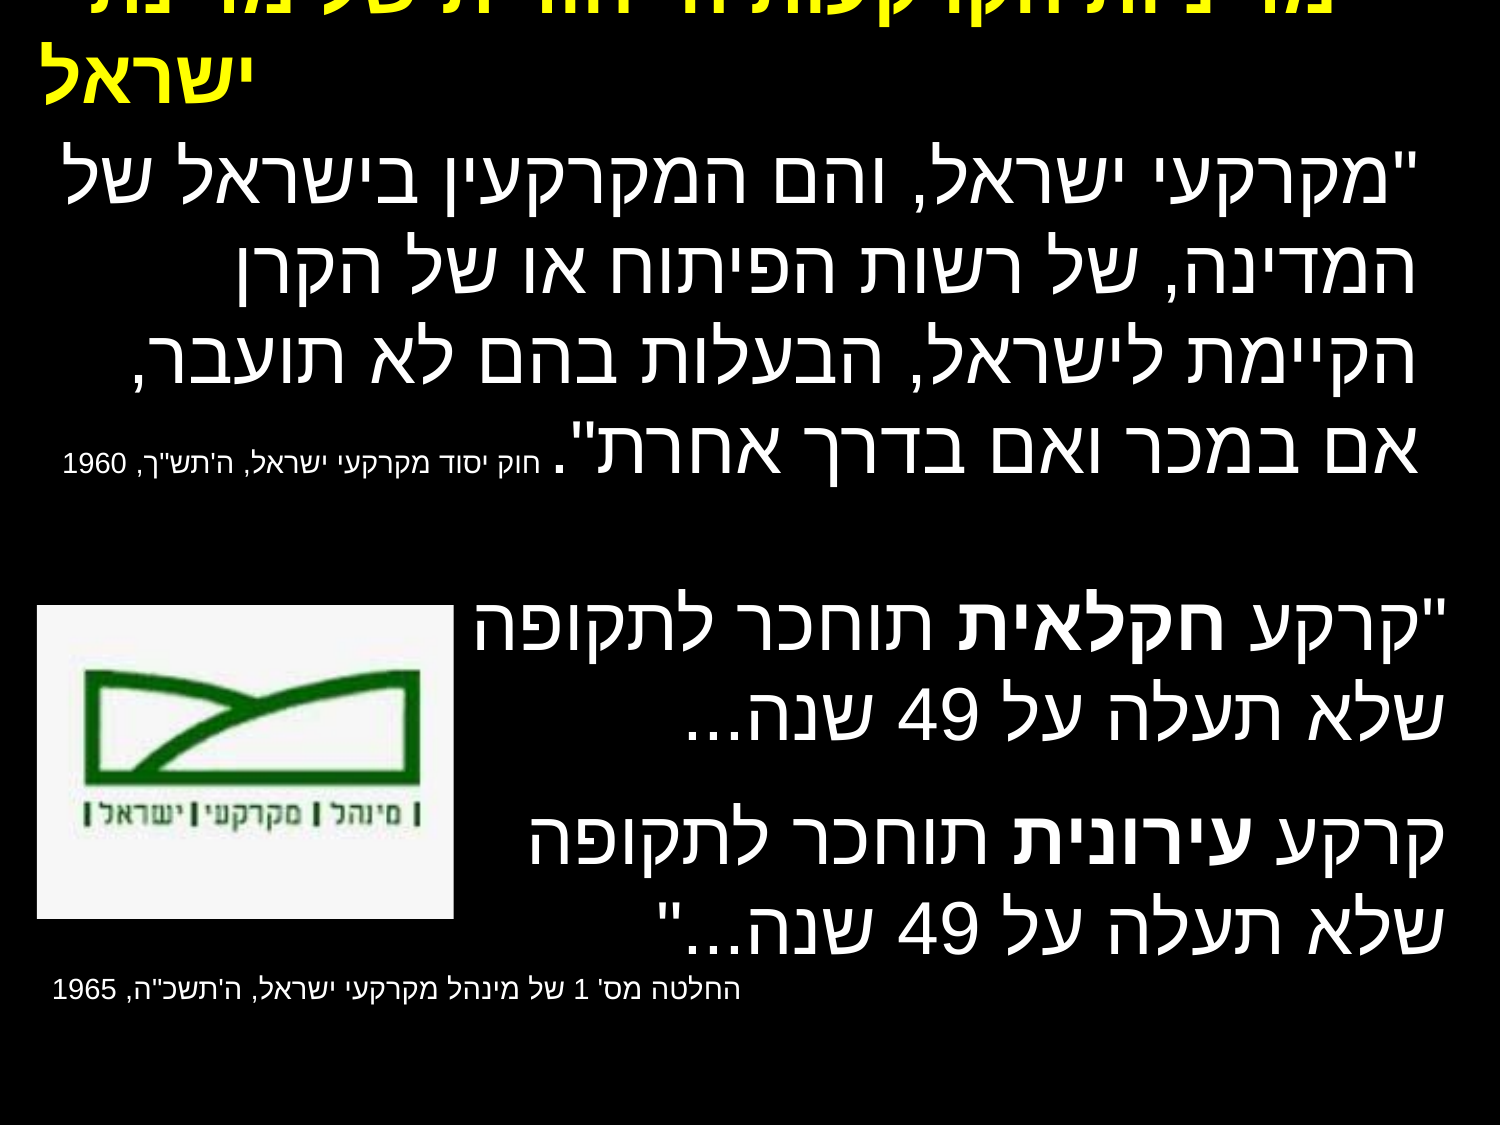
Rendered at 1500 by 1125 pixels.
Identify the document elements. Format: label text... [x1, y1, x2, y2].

text_box "מקרקעי ישראל, והם המקרקעין בישראל של המדינה, של רשות הפיתוח או של הקרן הקיימת לישראל, הבעלות בהם לא תועבר, אם במכר ואם בדרך אחרת". חוק יסוד מקרקעי ישראל, ה'תש"ך, 1960 [0, 160, 1436, 457]
title מדיניות הקרקעות הייחודית של מדינת ישראל [24, 26, 1476, 134]
text_box [36, 605, 454, 919]
text_box "קרקע חקלאית תוחכר לתקופה שלא תעלה על 49 שנה... קרקע עירונית תוחכר לתקופה שלא תעלה על 49 שנה..." החלטה מס' 1 של מינהל מקרקעי ישראל, ה'תשכ"ה, 1965 [36, 560, 1463, 1103]
